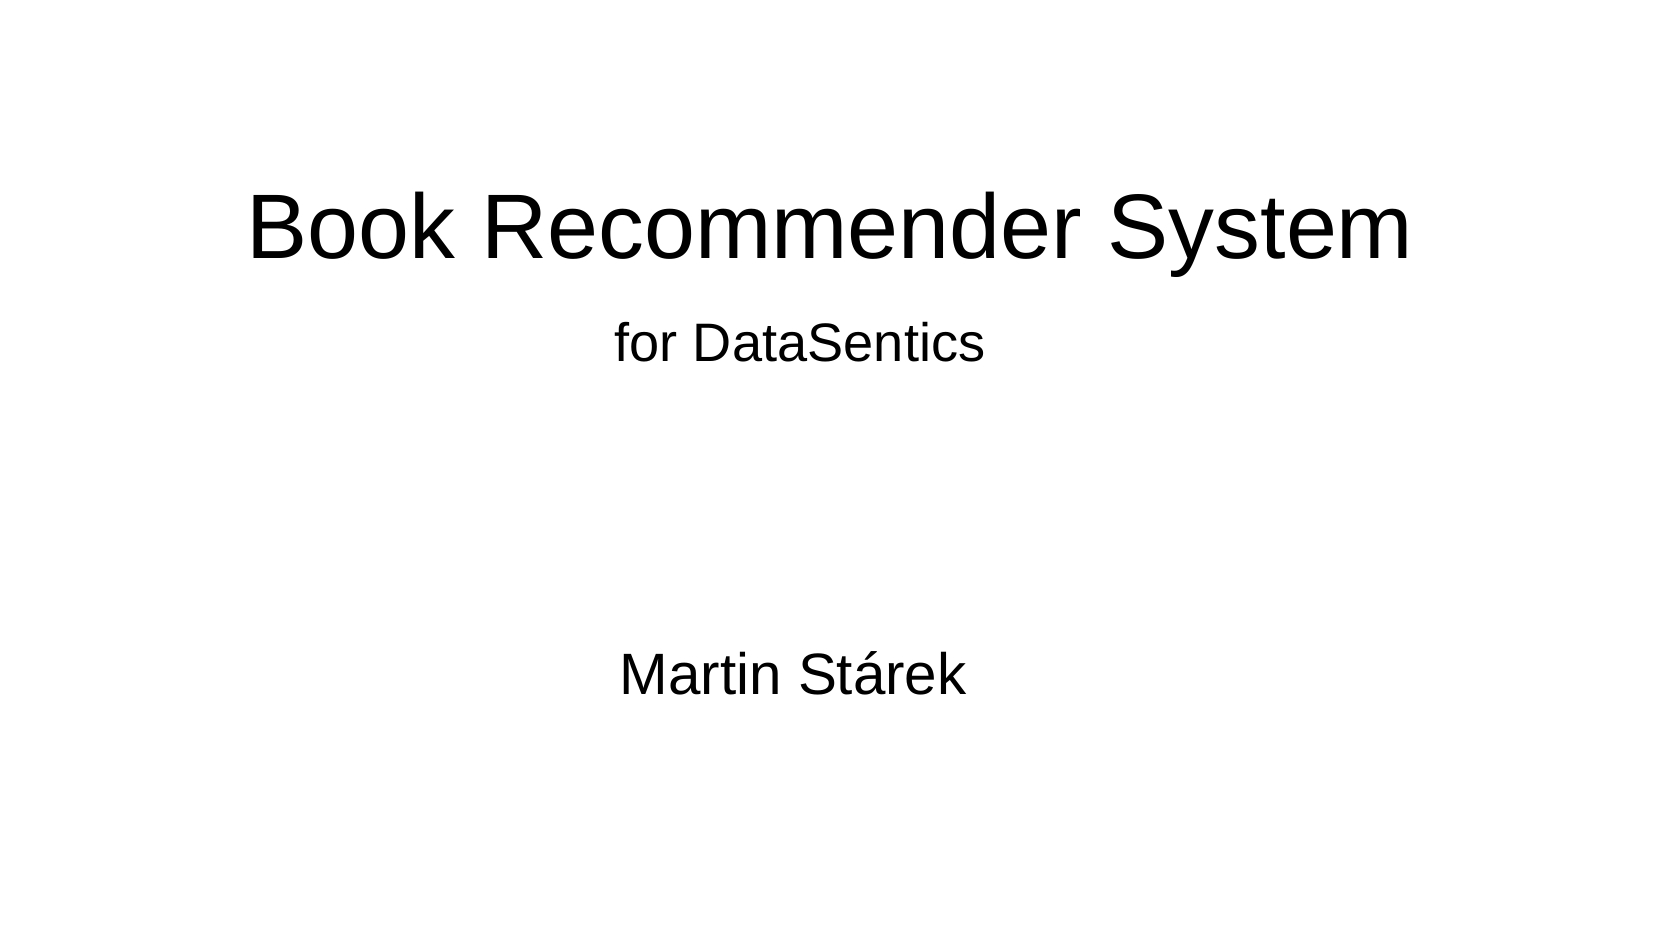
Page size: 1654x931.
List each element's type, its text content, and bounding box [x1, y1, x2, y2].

text_box for DataSentics [599, 299, 1013, 380]
title Book Recommender System [86, 144, 1575, 301]
subtitle Martin Stárek [611, 592, 975, 751]
